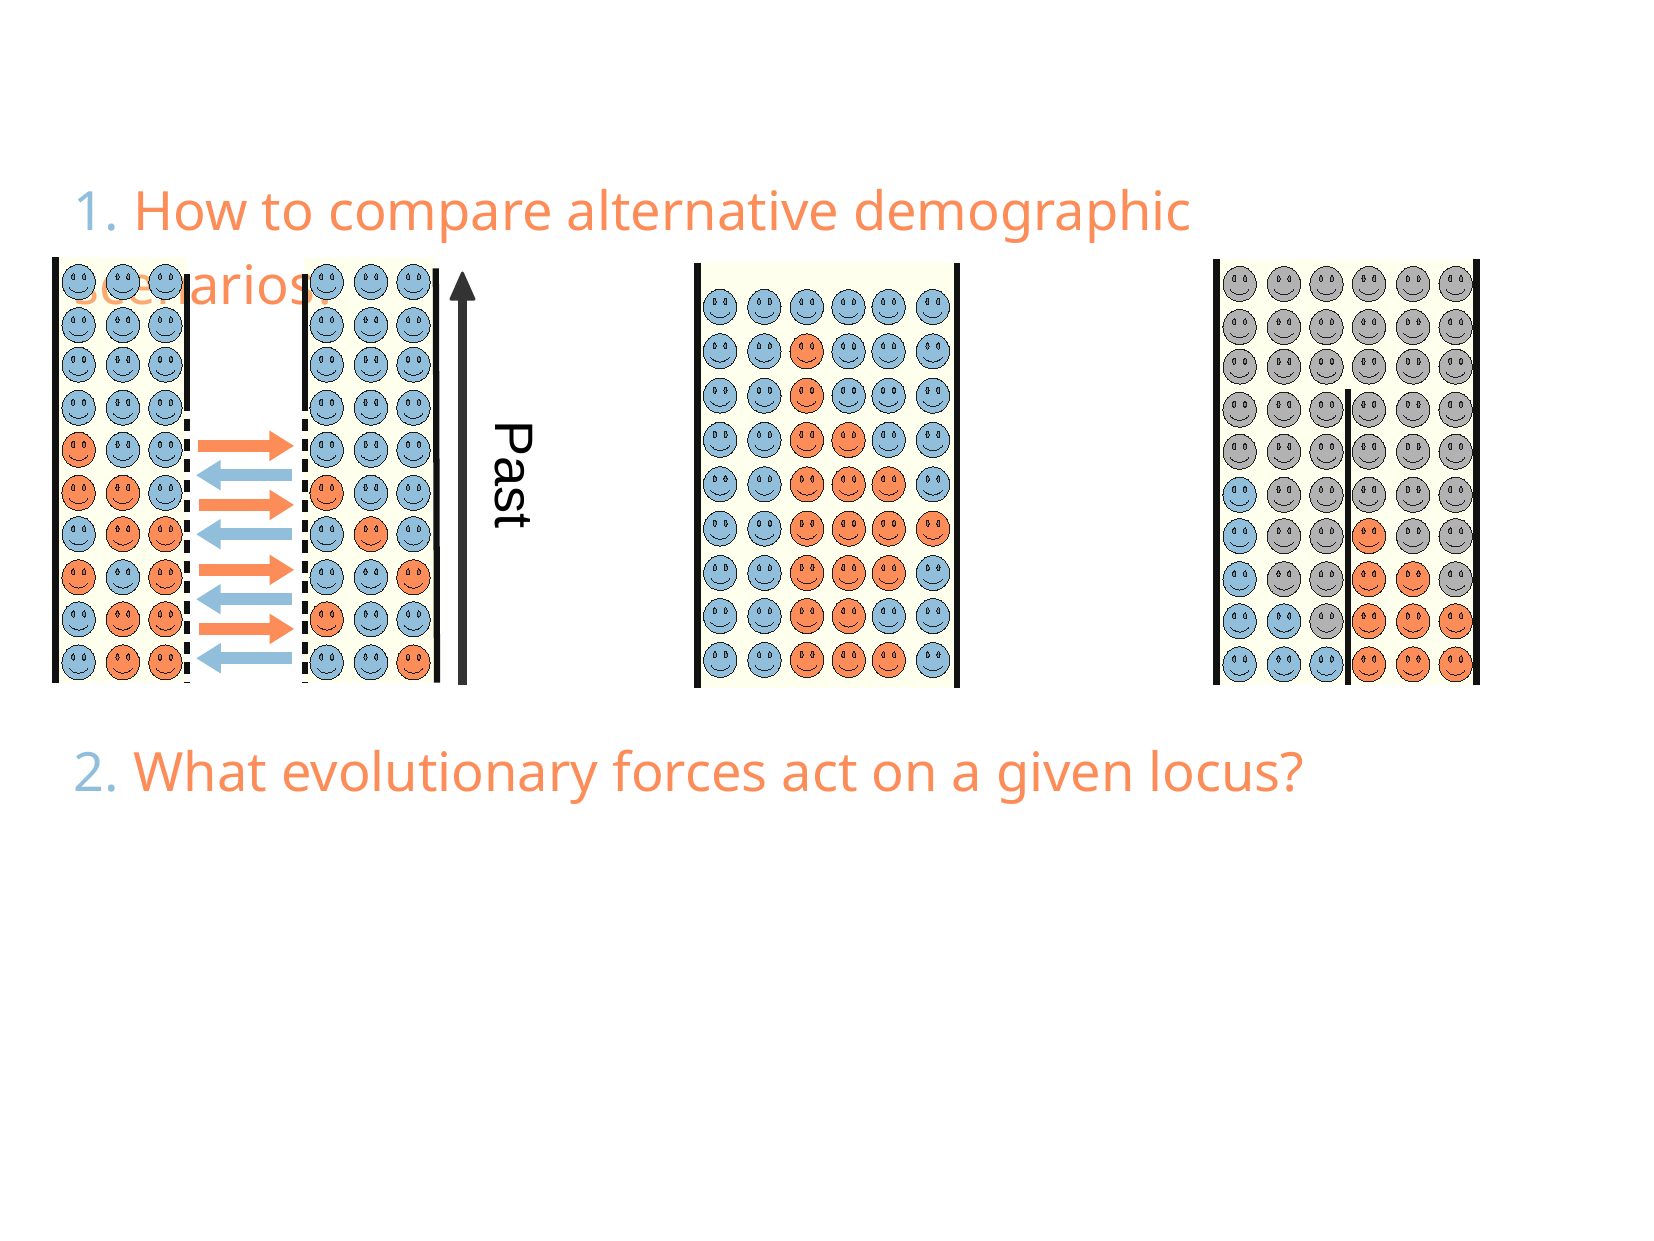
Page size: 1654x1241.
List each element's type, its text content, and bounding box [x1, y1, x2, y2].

text_box [701, 262, 957, 688]
text_box [59, 257, 187, 683]
text_box 1. How to compare alternative demographic scenarios? [59, 165, 1477, 302]
text_box 2. What evolutionary forces act on a given locus? [59, 726, 1477, 802]
text_box [303, 257, 435, 683]
text_box [1220, 259, 1473, 685]
text_box Past [476, 405, 552, 544]
